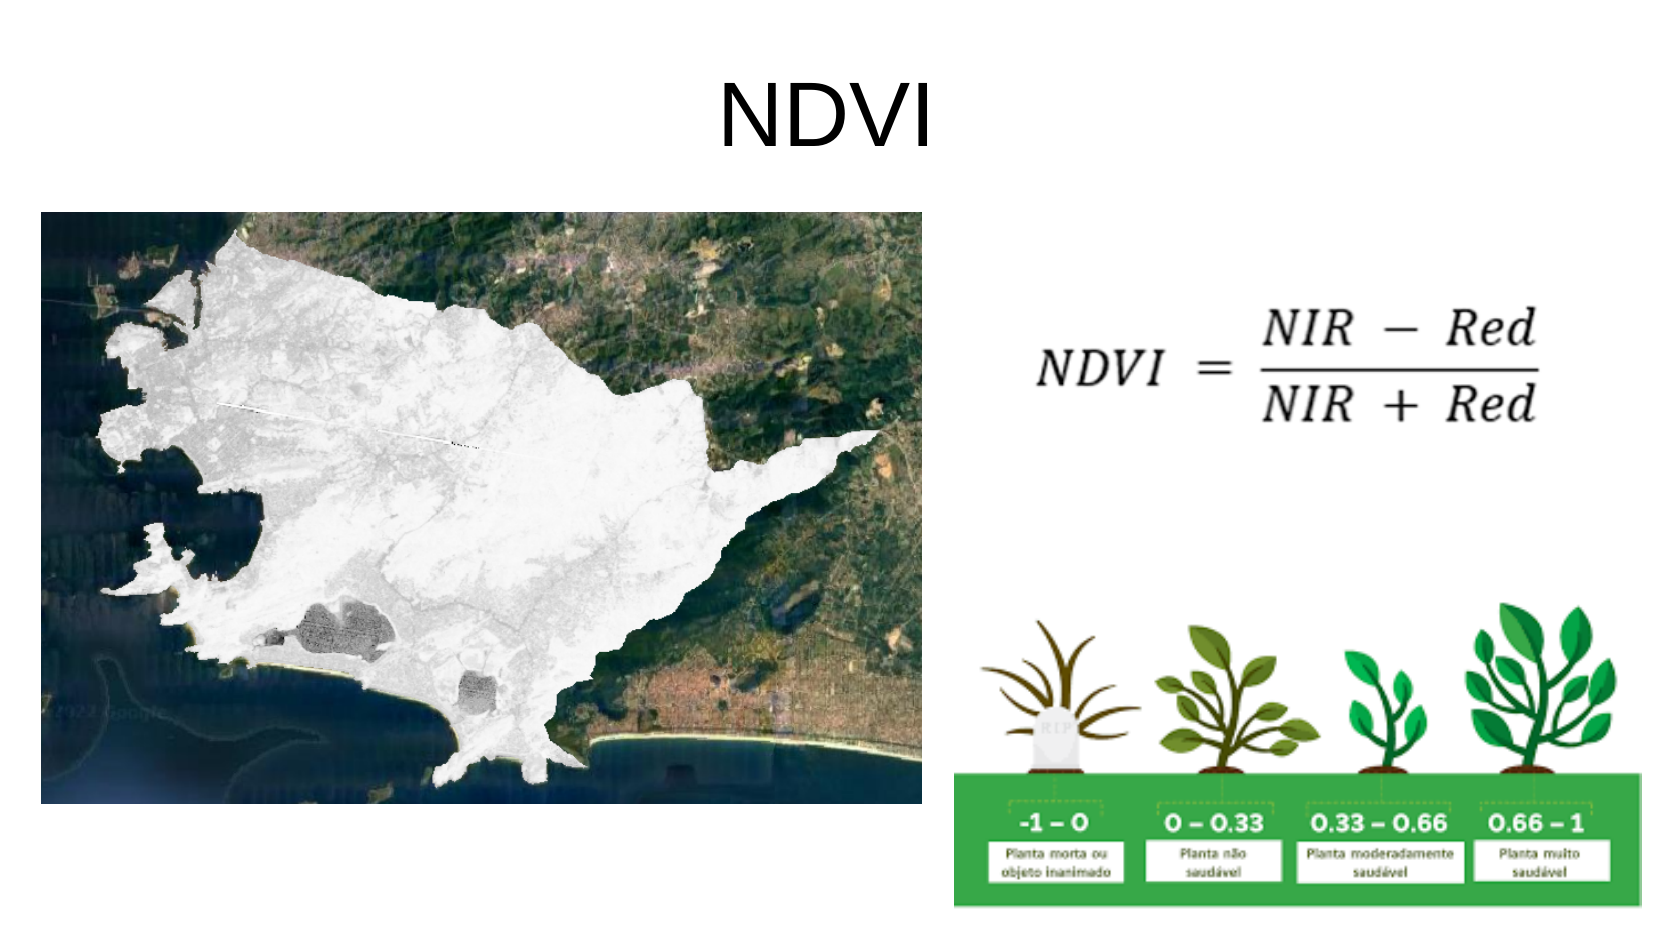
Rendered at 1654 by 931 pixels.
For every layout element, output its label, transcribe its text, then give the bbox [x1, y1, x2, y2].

title NDVI [82, 37, 1571, 193]
picture [954, 555, 1642, 913]
picture [1015, 259, 1568, 482]
picture [41, 212, 922, 804]
